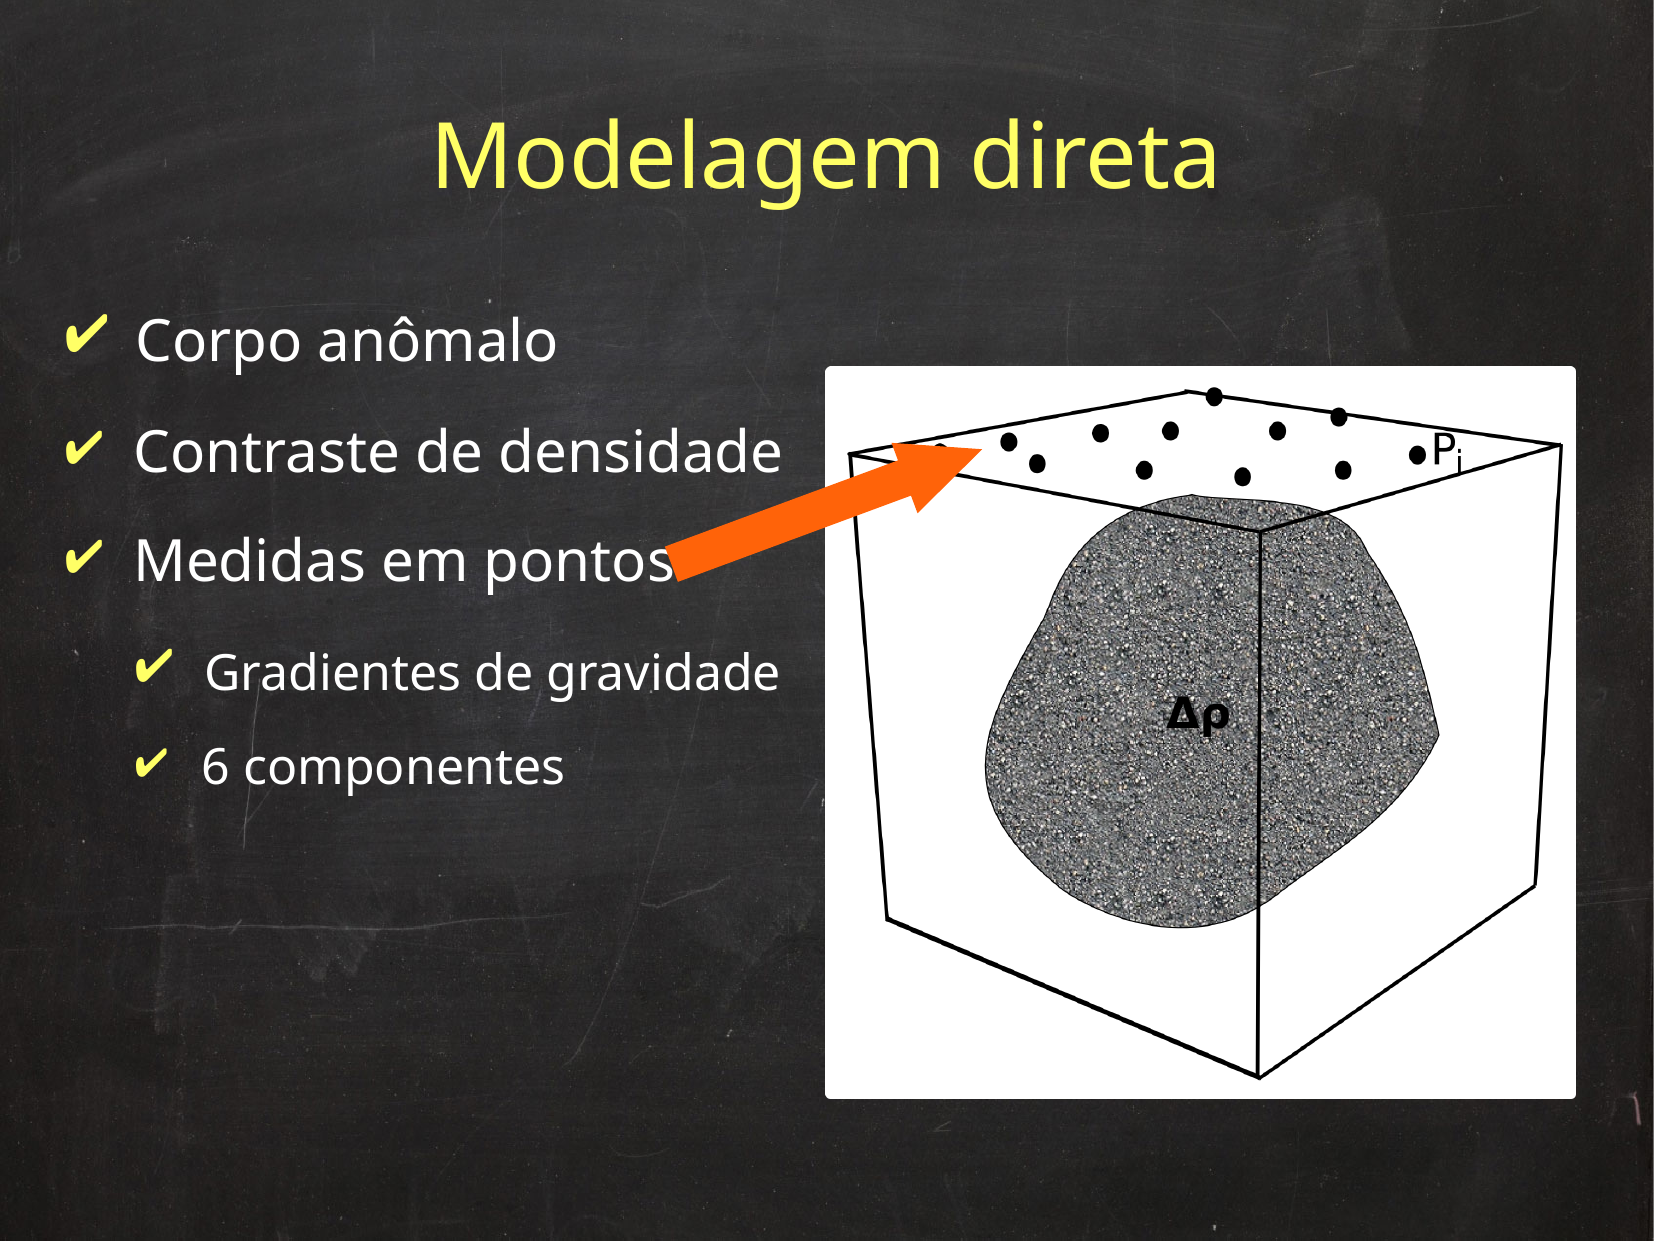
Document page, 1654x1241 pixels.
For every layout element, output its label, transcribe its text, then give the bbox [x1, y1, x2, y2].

text_box [664, 442, 983, 582]
list Corpo anômalo Contraste de densidade Medidas em pontos Gradientes de gravidade 6 componentes [47, 290, 1536, 1238]
title Modelagem direta [82, 56, 1571, 250]
picture [0, 0, 1654, 1241]
